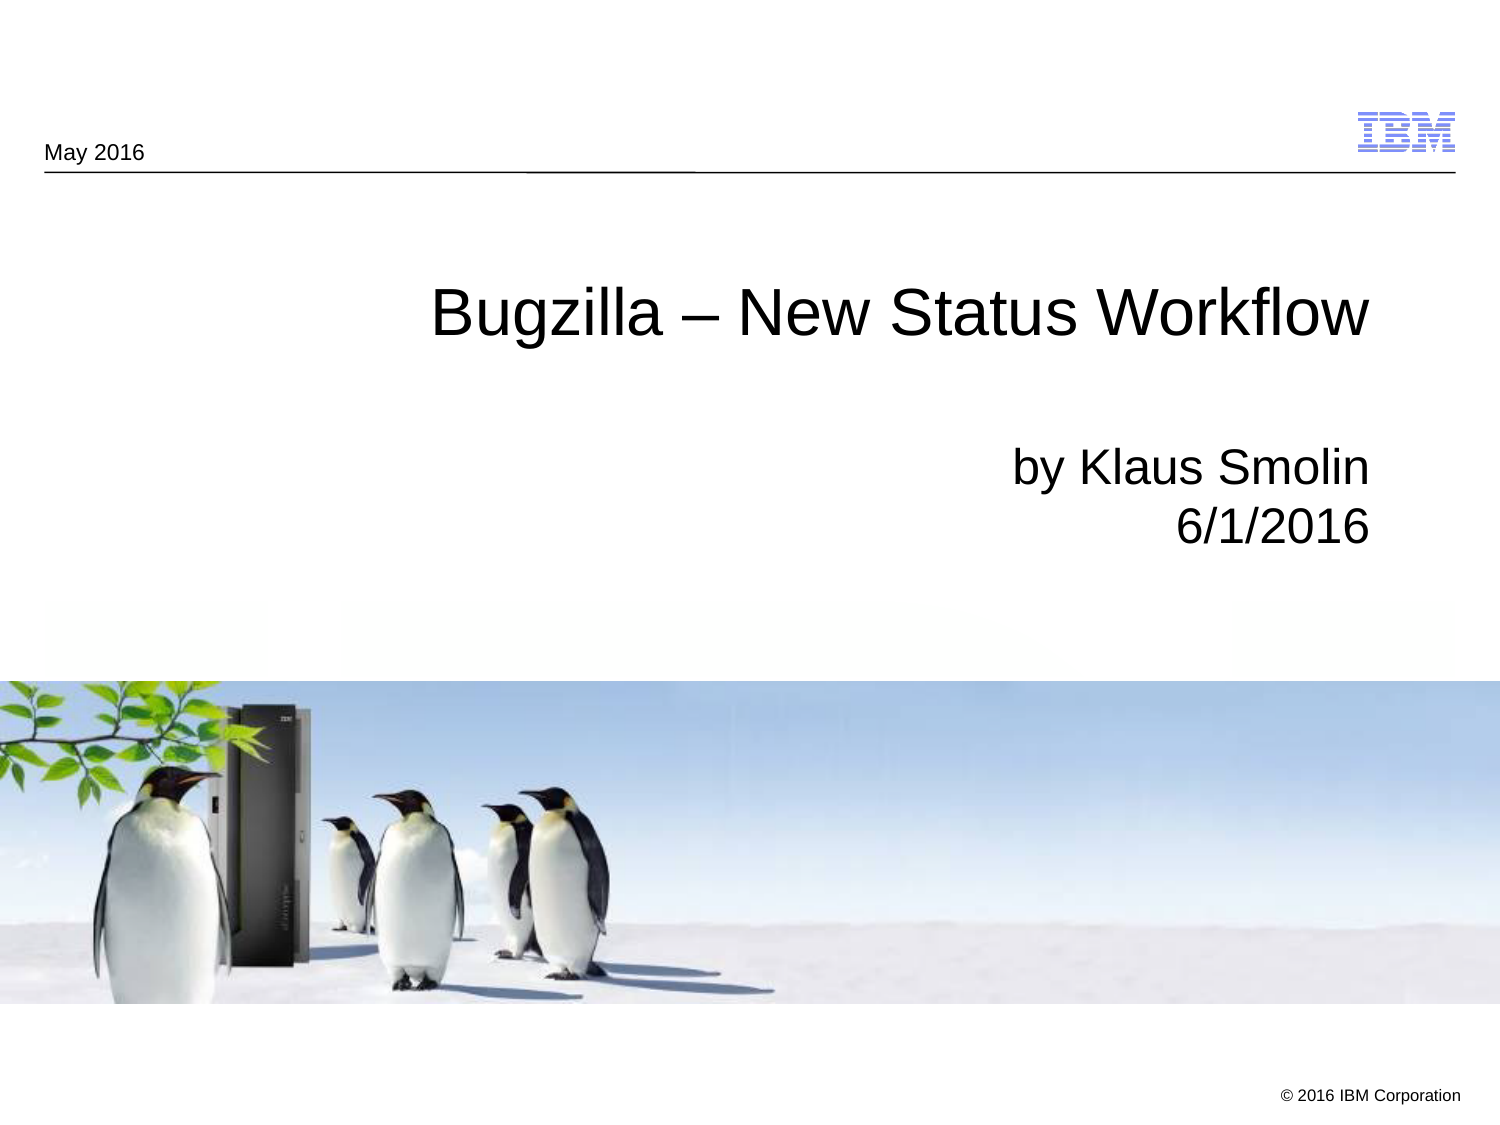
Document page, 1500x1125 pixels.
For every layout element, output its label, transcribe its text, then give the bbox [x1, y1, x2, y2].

text_box May 2016 [29, 86, 1304, 174]
title Bugzilla – New Status Workflow by Klaus Smolin 6/1/2016 [22, 232, 1461, 563]
picture [0, 681, 1500, 1004]
picture [1358, 112, 1455, 152]
